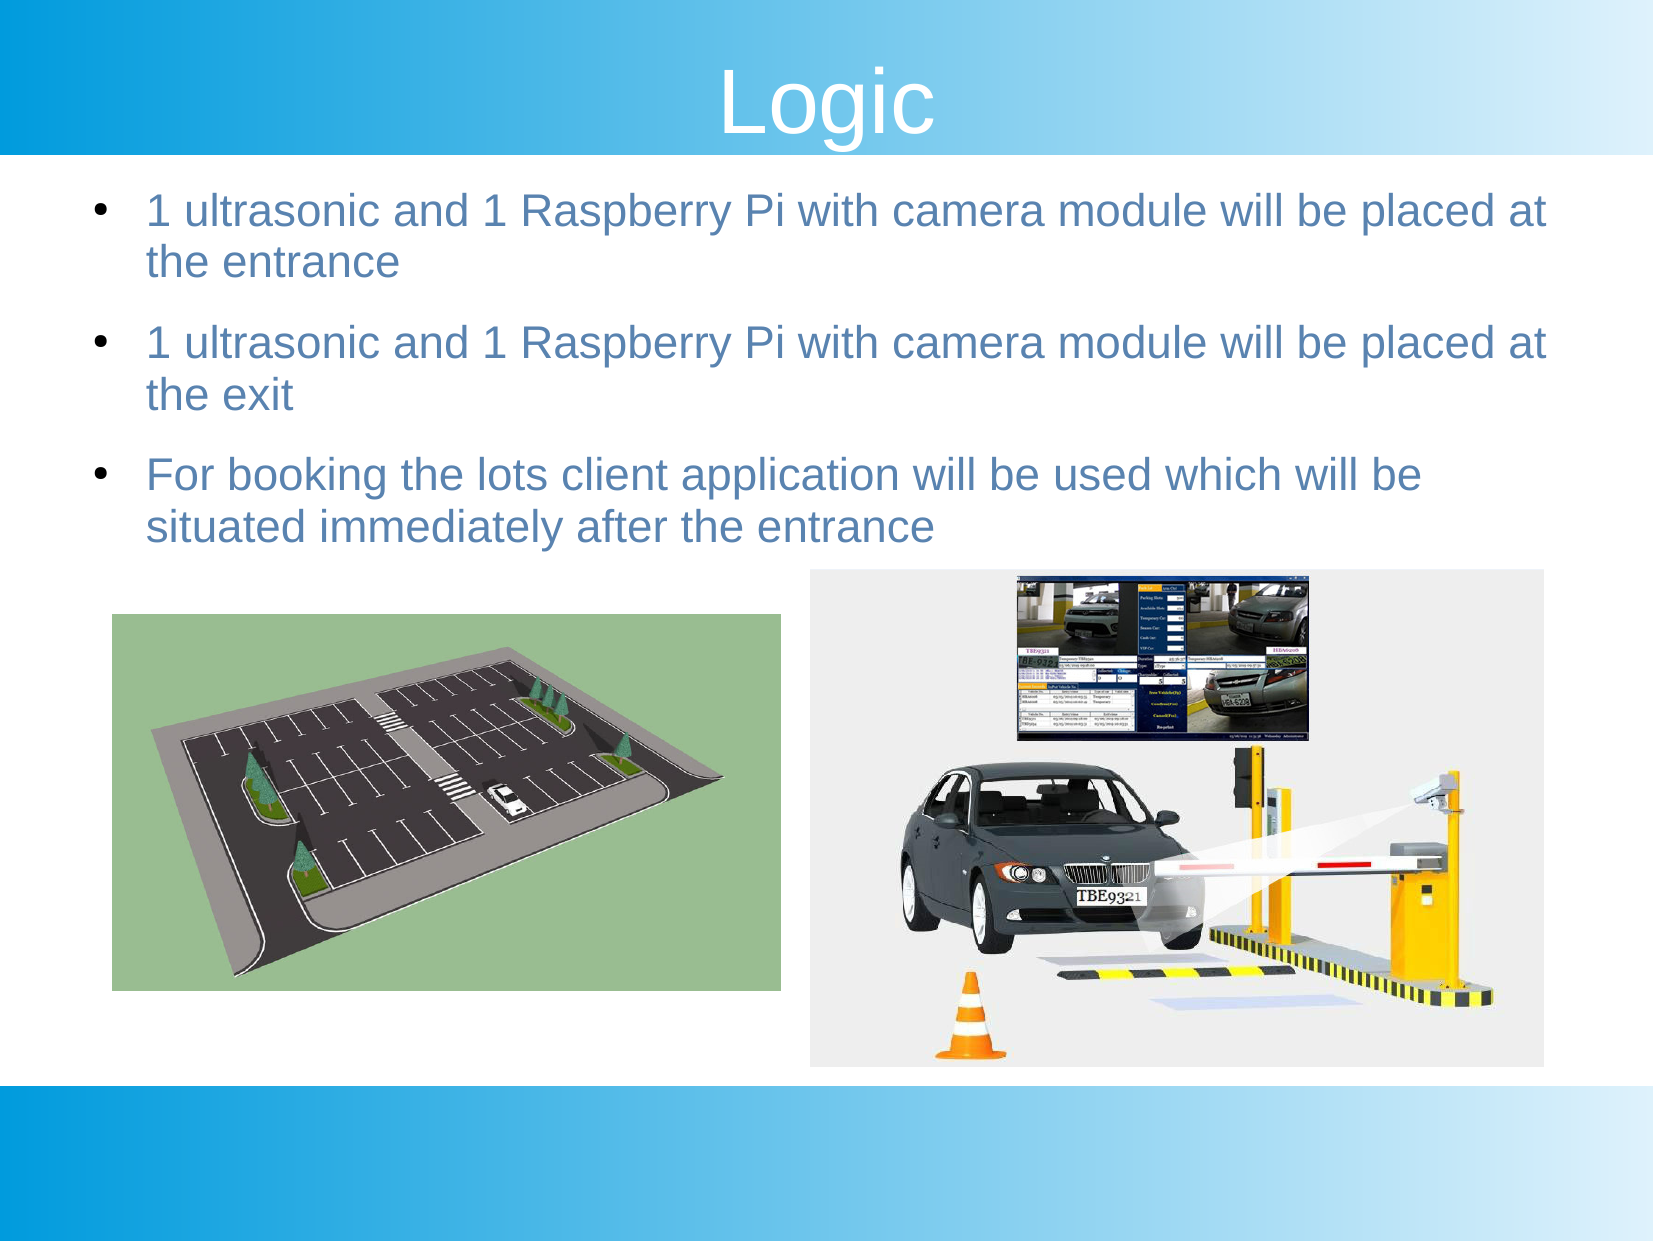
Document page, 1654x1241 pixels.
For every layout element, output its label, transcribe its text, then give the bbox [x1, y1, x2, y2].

list 1 ultrasonic and 1 Raspberry Pi with camera module will be placed at the entrance 1 ultrasonic and 1 Raspberry Pi with camera module will be placed at the exit For booking the lots client application will be used which will be situated immediately after the entrance [75, 185, 1564, 271]
picture [112, 614, 781, 991]
title Logic [82, 49, 1571, 155]
picture [810, 569, 1544, 1067]
